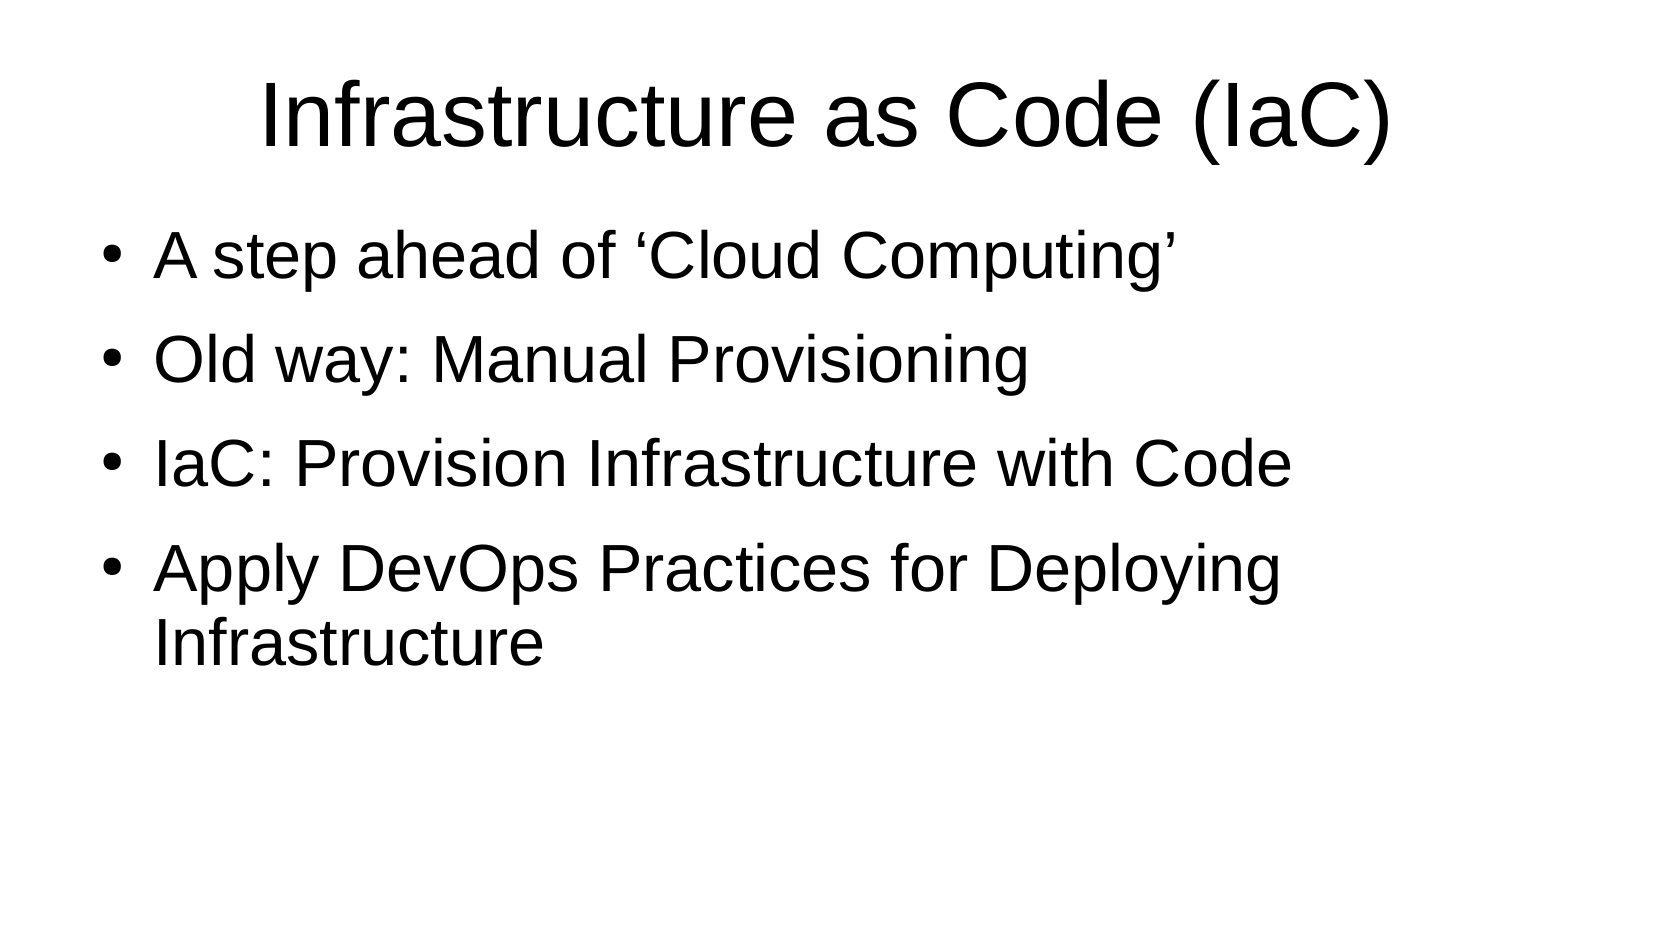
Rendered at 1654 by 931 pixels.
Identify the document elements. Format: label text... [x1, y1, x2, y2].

title Infrastructure as Code (IaC) [82, 37, 1571, 193]
list A step ahead of ‘Cloud Computing’ Old way: Manual Provisioning IaC: Provision Infrastructure with Code Apply DevOps Practices for Deploying Infrastructure [82, 217, 1571, 758]
